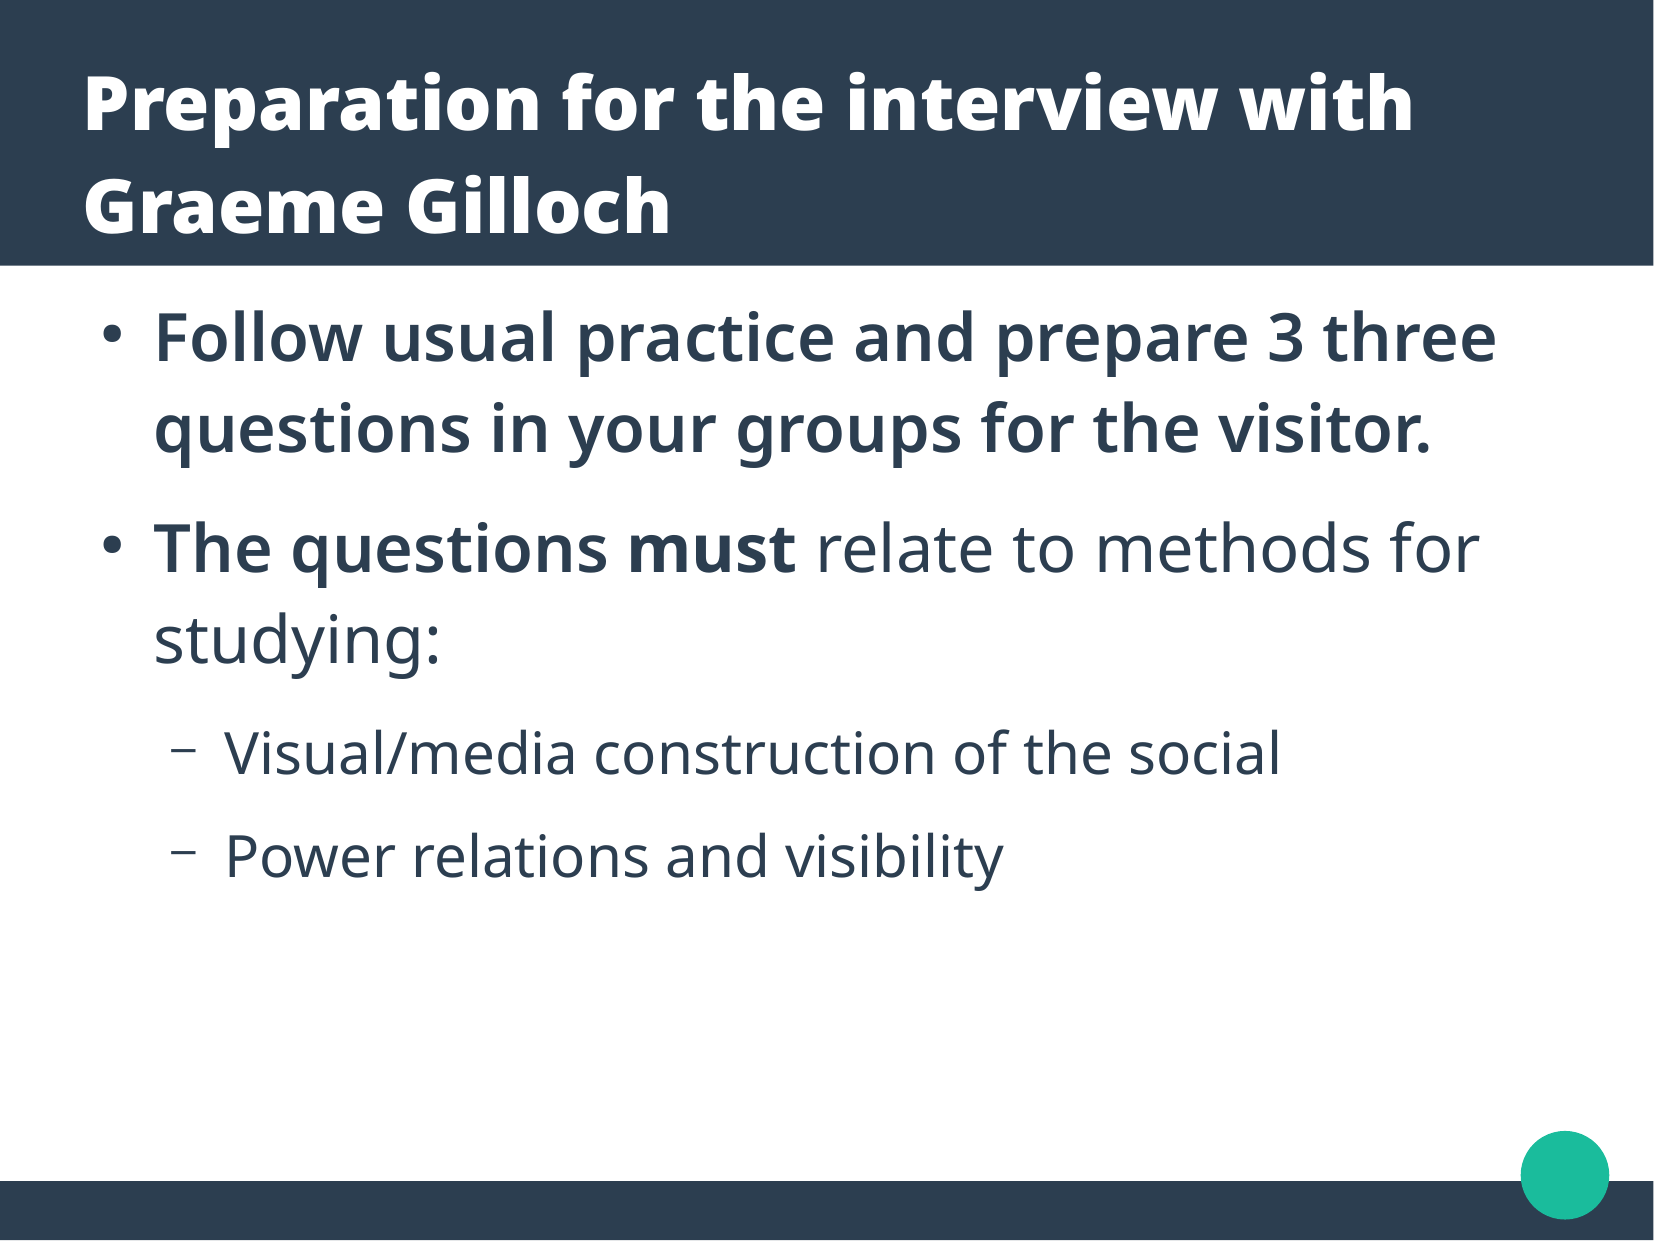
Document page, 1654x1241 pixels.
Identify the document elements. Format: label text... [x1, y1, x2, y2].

title Preparation for the interview with Graeme Gilloch [82, 49, 1571, 257]
list Follow usual practice and prepare 3 three questions in your groups for the visitor. The questions must relate to methods for studying: Visual/media construction of the social Power relations and visibility [82, 290, 1571, 1010]
